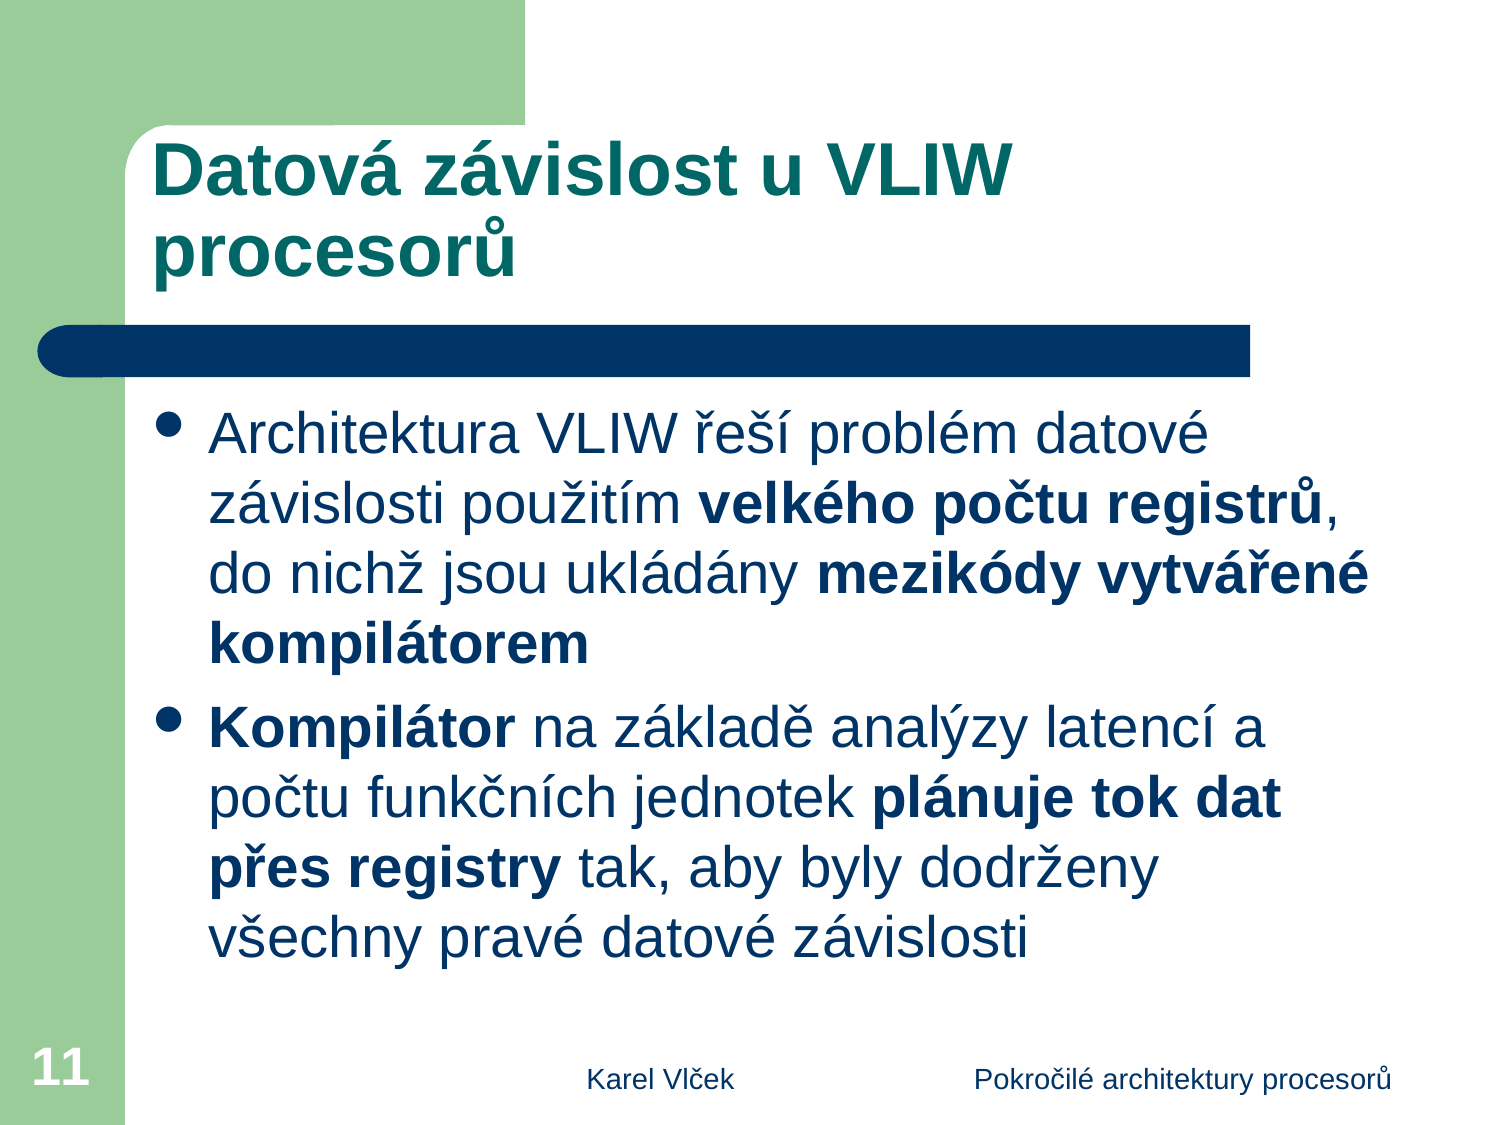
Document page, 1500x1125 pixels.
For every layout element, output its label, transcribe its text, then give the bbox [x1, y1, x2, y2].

title Datová závislost u VLIW procesorů [136, 123, 1414, 301]
list Architektura VLIW řeší problém datové závislosti použitím velkého počtu registrů, do nichž jsou ukládány mezikódy vytvářené kompilátorem Kompilátor na základě analýzy latencí a počtu funkčních jednotek plánuje tok dat přes registry tak, aby byly dodrženy všechny pravé datové závislosti [137, 387, 1400, 999]
